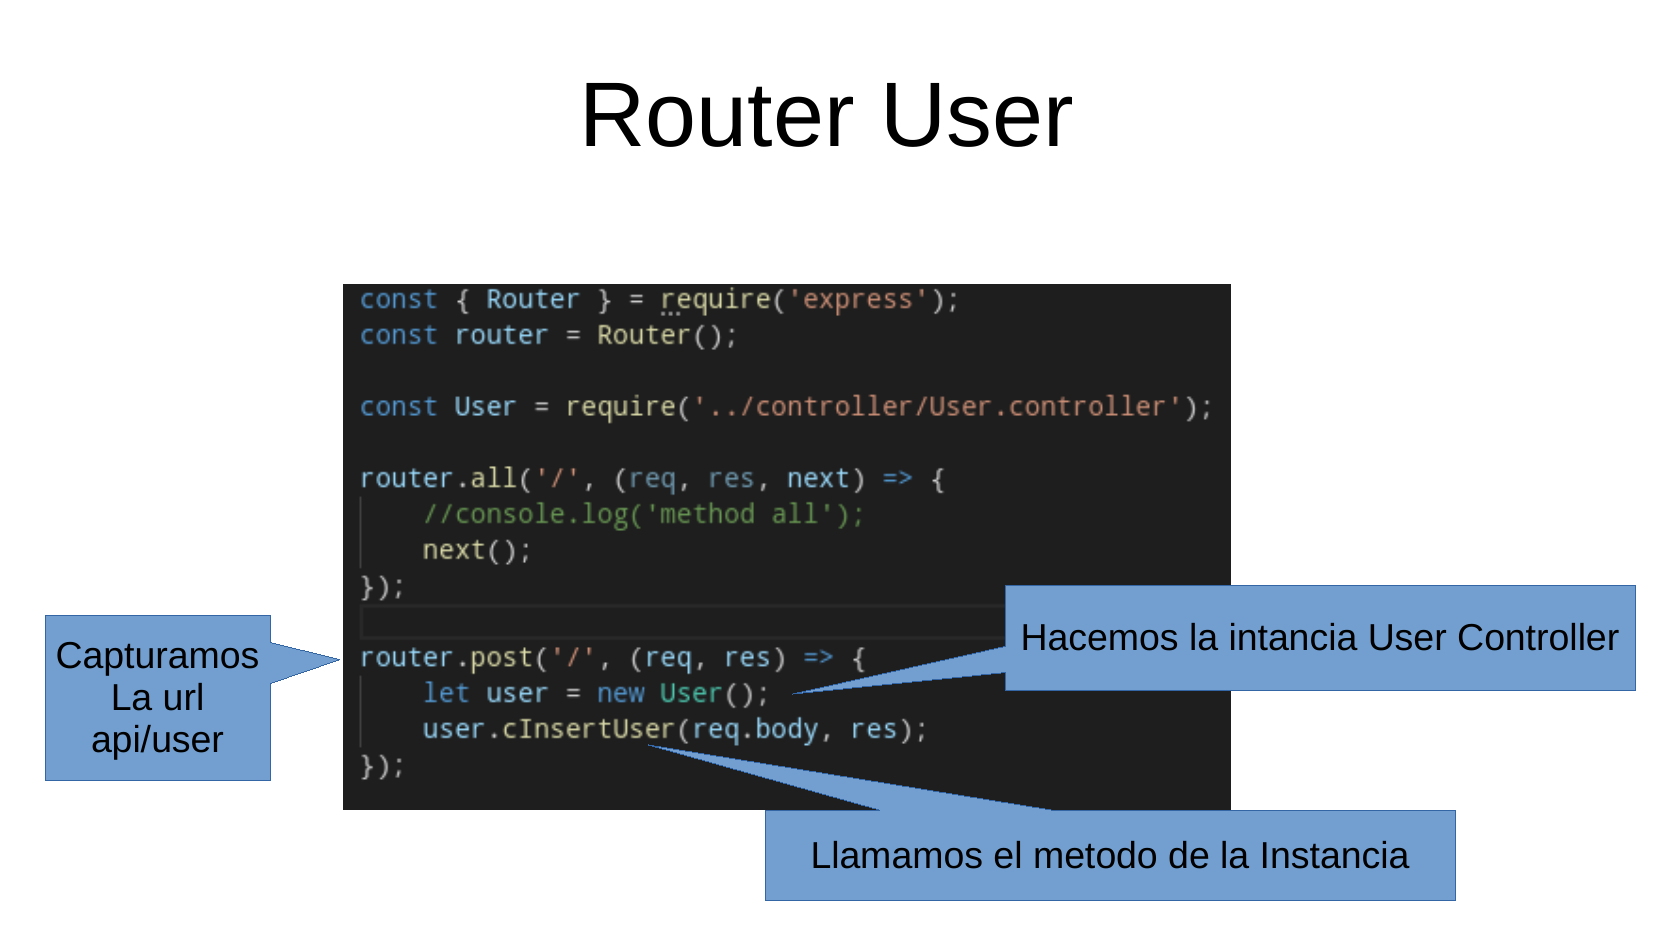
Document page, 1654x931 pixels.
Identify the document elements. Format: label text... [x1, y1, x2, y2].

text_box Hacemos la intancia User Controller [792, 585, 1636, 695]
text_box Capturamos La url api/user [45, 615, 340, 781]
picture [343, 284, 1231, 811]
title Router User [82, 37, 1571, 193]
text_box Llamamos el metodo de la Instancia [648, 744, 1456, 901]
